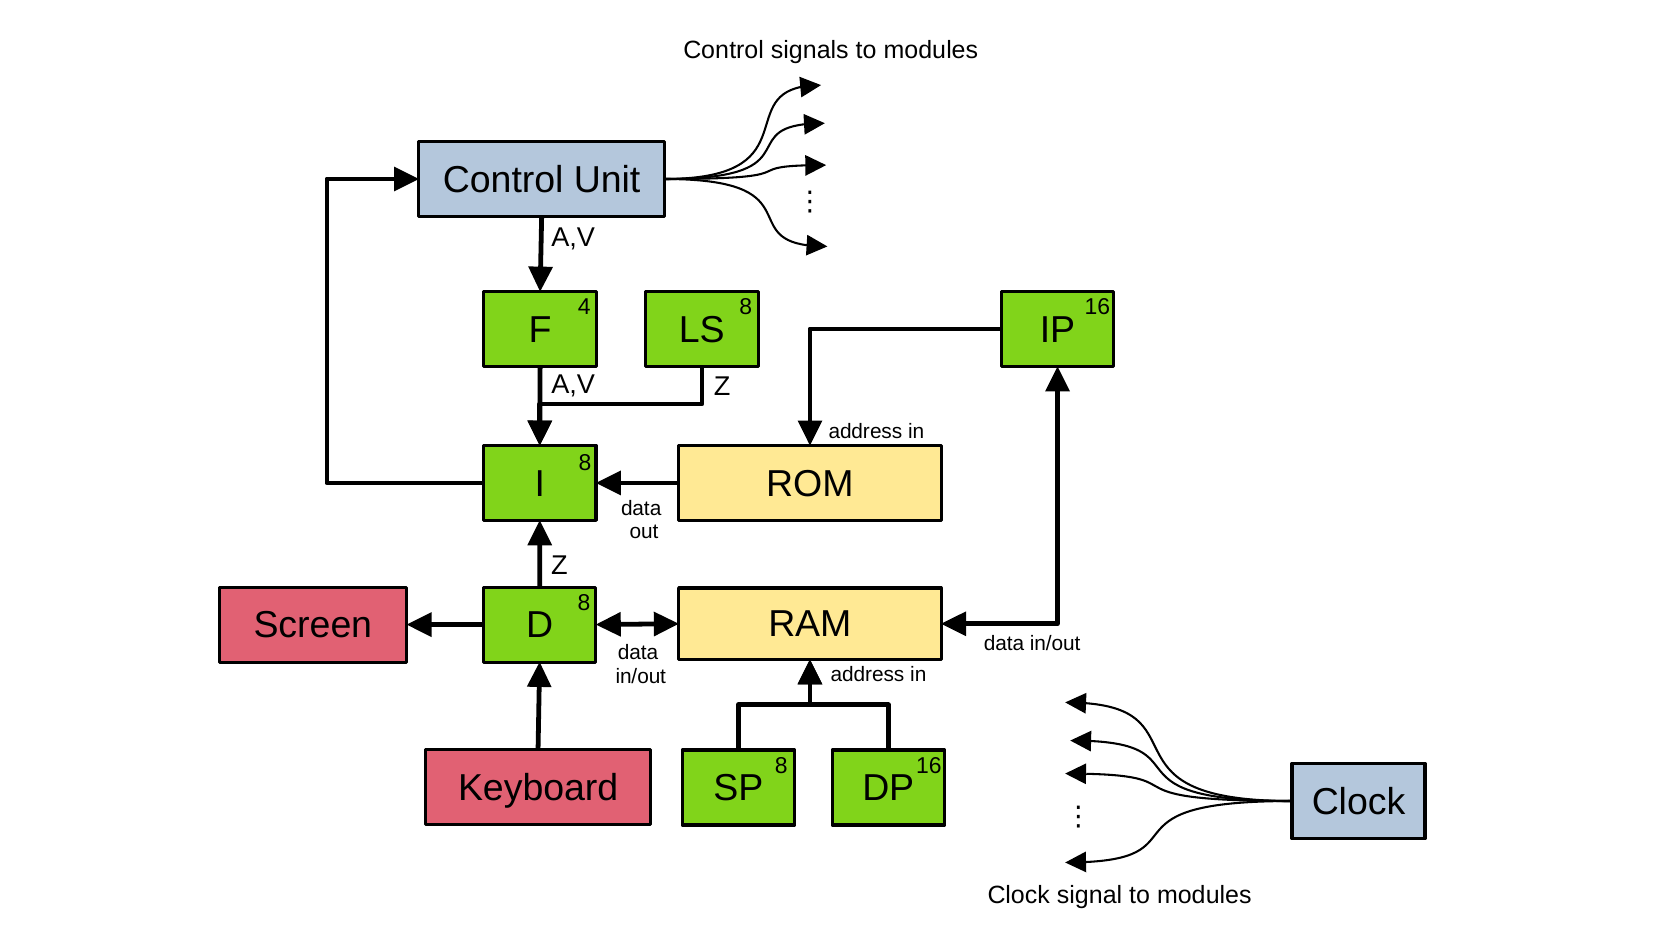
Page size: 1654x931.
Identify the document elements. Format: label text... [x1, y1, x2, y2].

text_box IP [1057, 319, 1069, 329]
text_box 16 [1069, 286, 1126, 327]
text_box 4 [563, 286, 606, 327]
text_box ROM [678, 445, 942, 521]
text_box address in [813, 412, 940, 451]
text_box data in/out [969, 623, 1096, 662]
text_box Control Unit [418, 141, 665, 217]
text_box Z [699, 363, 746, 409]
text_box SP [745, 777, 757, 787]
text_box LS [645, 291, 759, 367]
text_box Screen [219, 587, 407, 663]
text_box Clock signal to modules [972, 873, 1268, 917]
text_box SP [682, 750, 795, 826]
text_box F [483, 291, 597, 367]
text_box ⋮ [781, 178, 828, 225]
text_box 8 [724, 286, 768, 327]
text_box Clock [1292, 763, 1426, 839]
text_box I [483, 445, 596, 521]
text_box 8 [760, 745, 803, 786]
text_box Z [536, 542, 583, 588]
text_box 16 [901, 745, 957, 786]
text_box 8 [562, 582, 606, 623]
text_box data out [606, 488, 682, 551]
text_box IP [1001, 291, 1114, 367]
text_box address in [815, 655, 942, 694]
text_box data in/out [600, 633, 681, 696]
text_box 8 [563, 442, 607, 484]
text_box DP [832, 750, 945, 826]
text_box RAM [678, 587, 942, 660]
text_box D [483, 587, 596, 663]
text_box Control signals to modules [668, 28, 994, 72]
text_box ⋮ [1050, 793, 1097, 839]
text_box A,V [536, 362, 610, 408]
text_box A,V [536, 214, 610, 260]
text_box Keyboard [425, 749, 651, 825]
text_box DP [896, 777, 906, 787]
